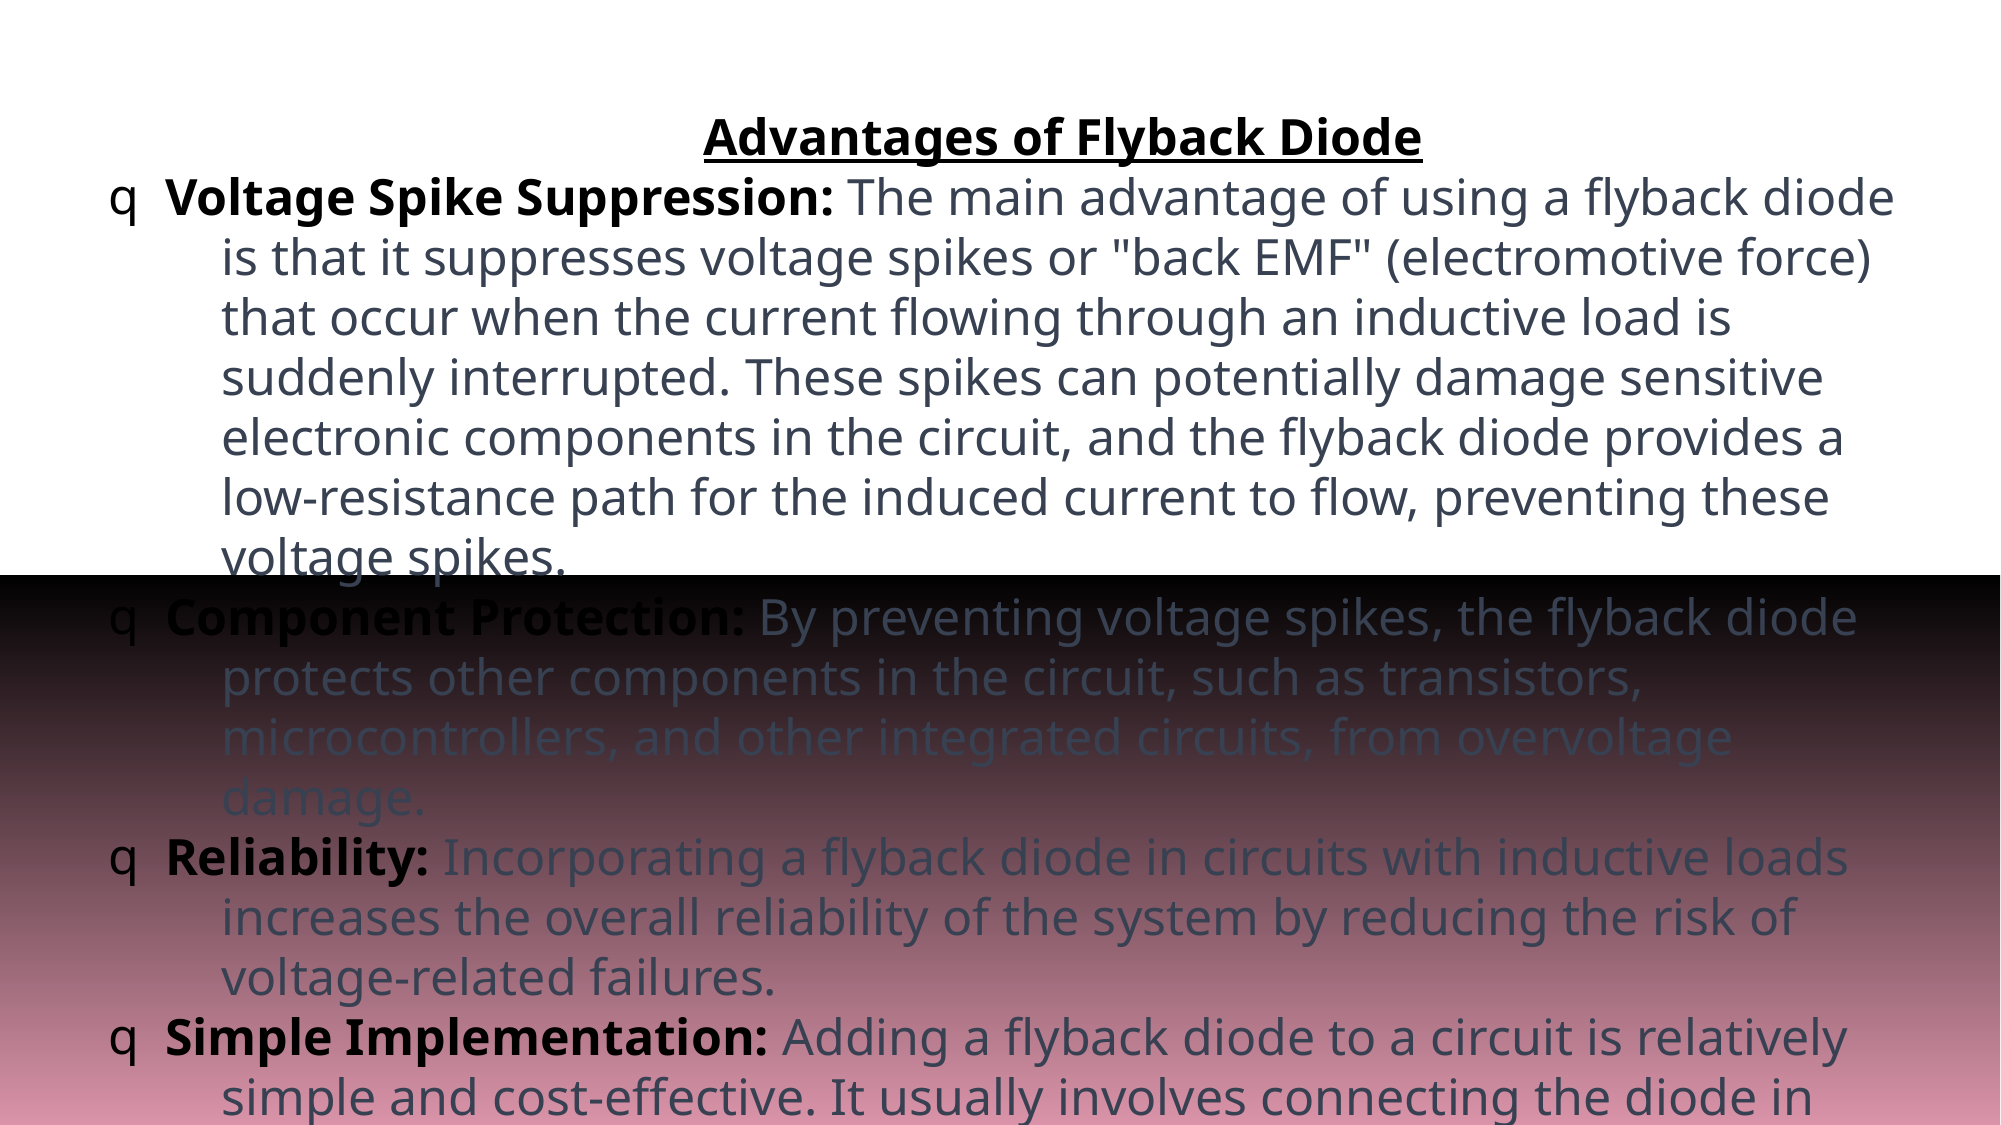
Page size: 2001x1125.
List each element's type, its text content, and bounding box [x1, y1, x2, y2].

text_box Advantages of Flyback Diode Voltage Spike Suppression: The main advantage of using a flyback diode is that it suppresses voltage spikes or "back EMF" (electromotive force) that occur when the current flowing through an inductive load is suddenly interrupted. These spikes can potentially damage sensitive electronic components in the circuit, and the flyback diode provides a low-resistance path for the induced current to flow, preventing these voltage spikes. Component Protection: By preventing voltage spikes, the flyback diode protects other components in the circuit, such as transistors, microcontrollers, and other integrated circuits, from overvoltage damage. Reliability: Incorporating a flyback diode in circuits with inductive loads increases the overall reliability of the system by reducing the risk of voltage-related failures. Simple Implementation: Adding a flyback diode to a circuit is relatively simple and cost-effective. It usually involves connecting the diode in reverse (reverse-biased) across the inductive load. [93, 97, 1942, 1125]
